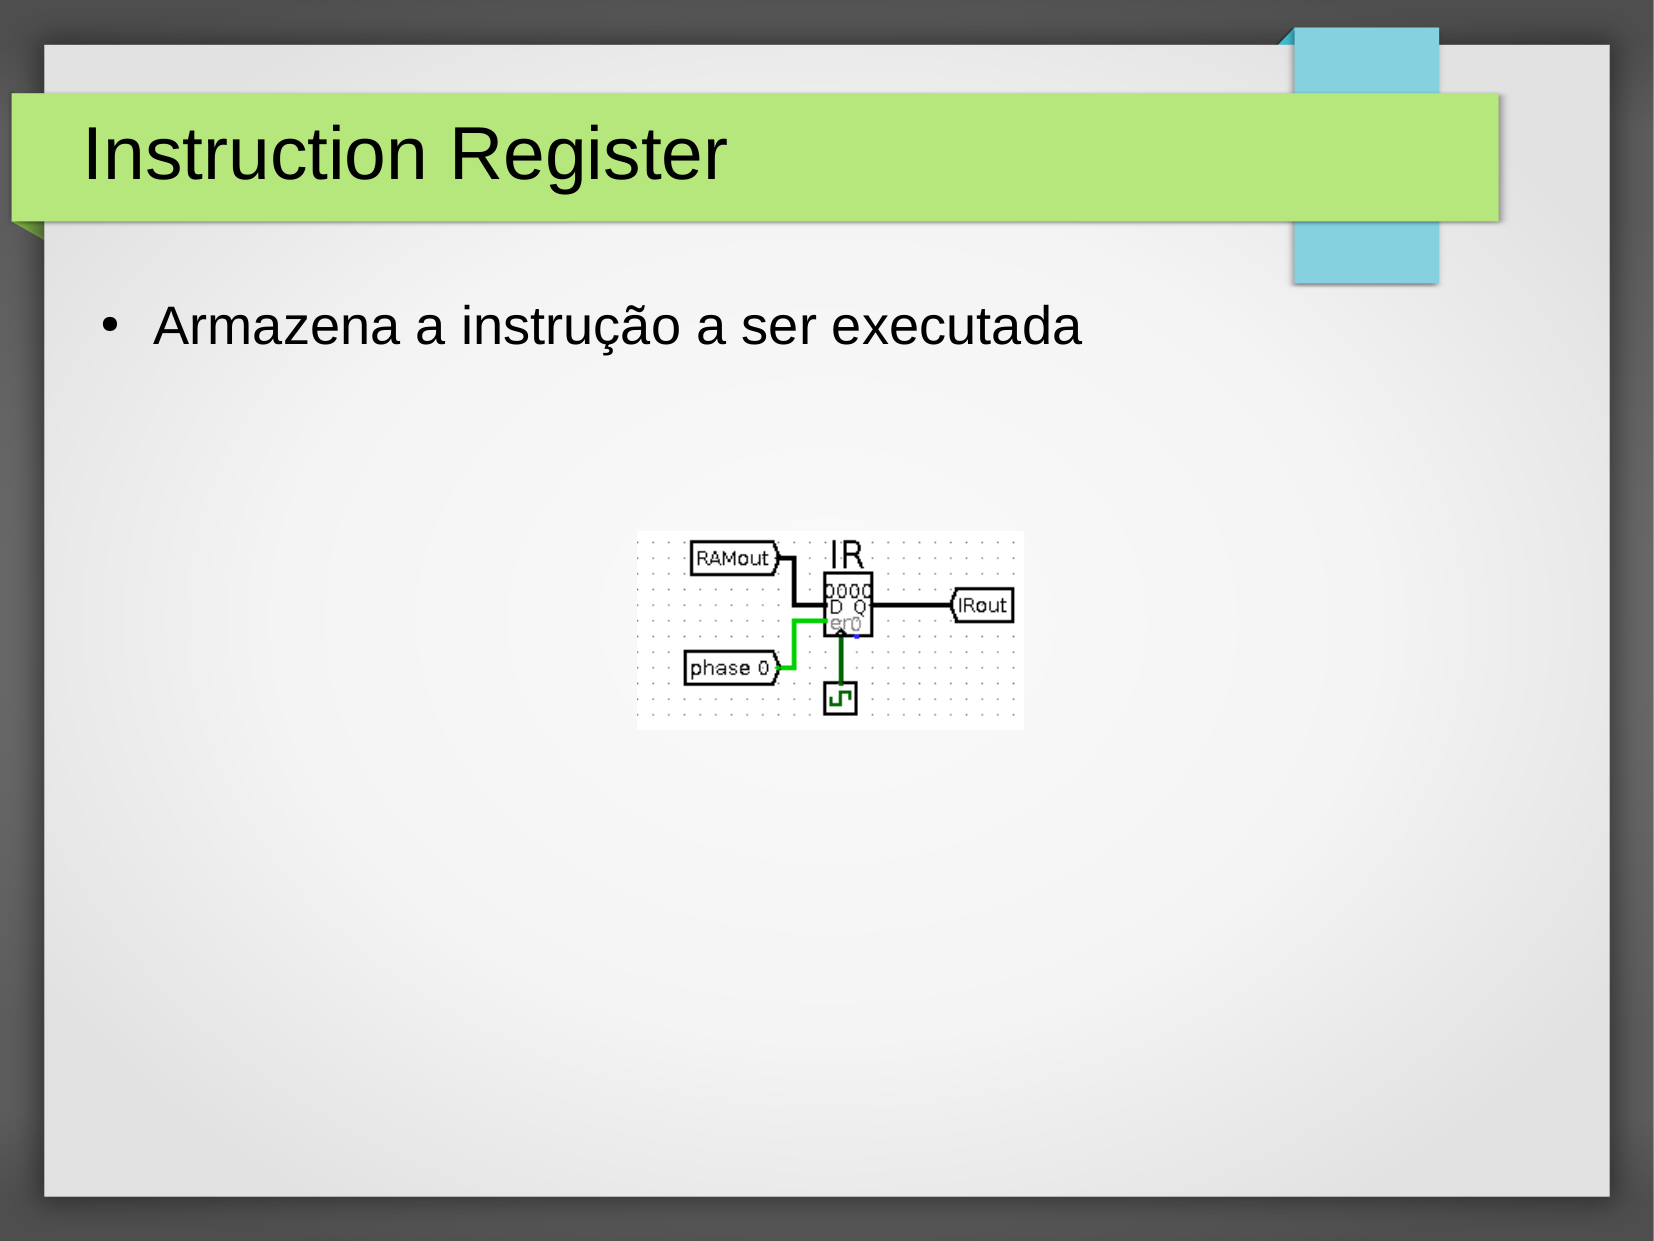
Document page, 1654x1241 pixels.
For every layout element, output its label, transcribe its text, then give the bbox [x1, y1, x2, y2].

picture [0, 0, 1654, 1241]
title Instruction Register [82, 94, 1264, 213]
list Armazena a instrução a ser executada [82, 295, 1571, 1015]
